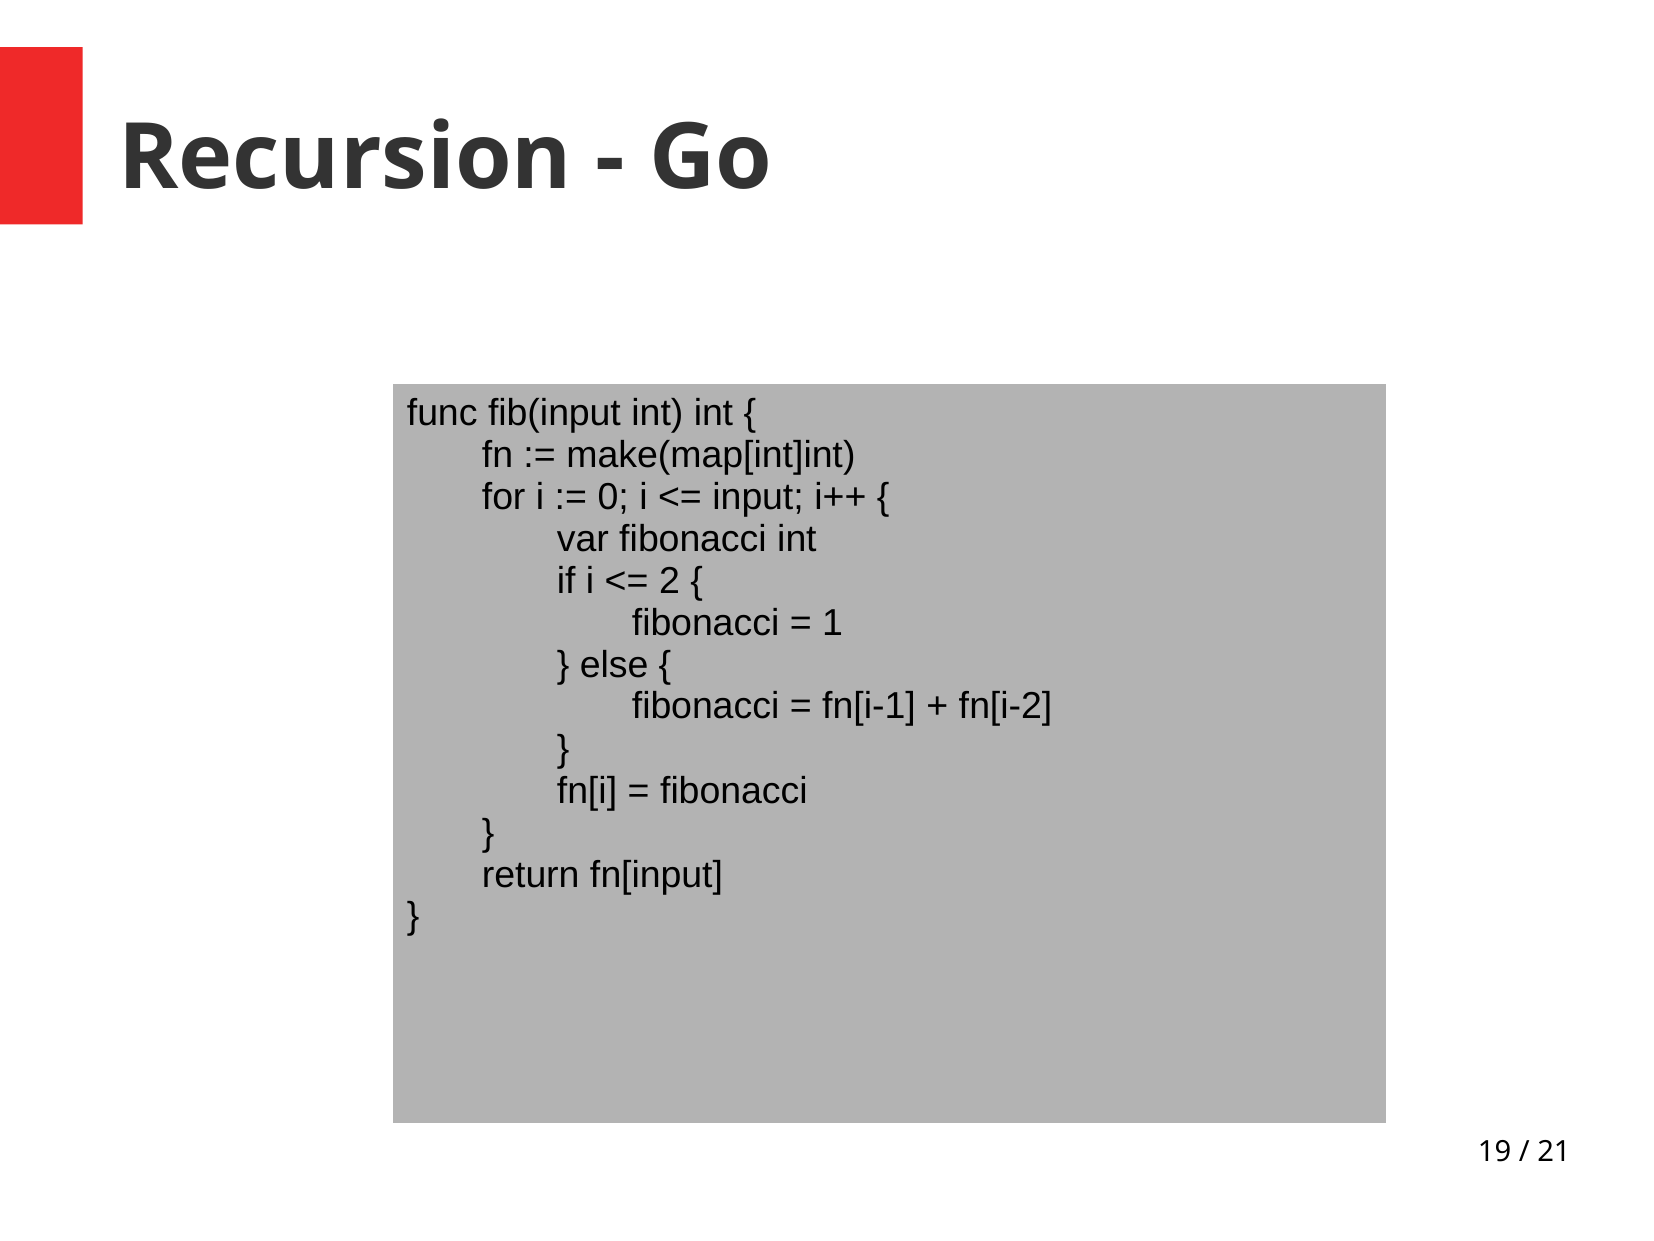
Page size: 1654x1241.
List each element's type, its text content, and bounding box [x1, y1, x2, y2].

table_header func fib(input int) int { fn := make(map[int]int) for i := 0; i <= input; i++ { var fibonacci int if i <= 2 { fibonacci = 1 } else { fibonacci = fn[i-1] + fn[i-2] } fn[i] = fibonacci } return fn[input] } [393, 384, 1386, 1123]
title Recursion - Go [118, 49, 1571, 257]
